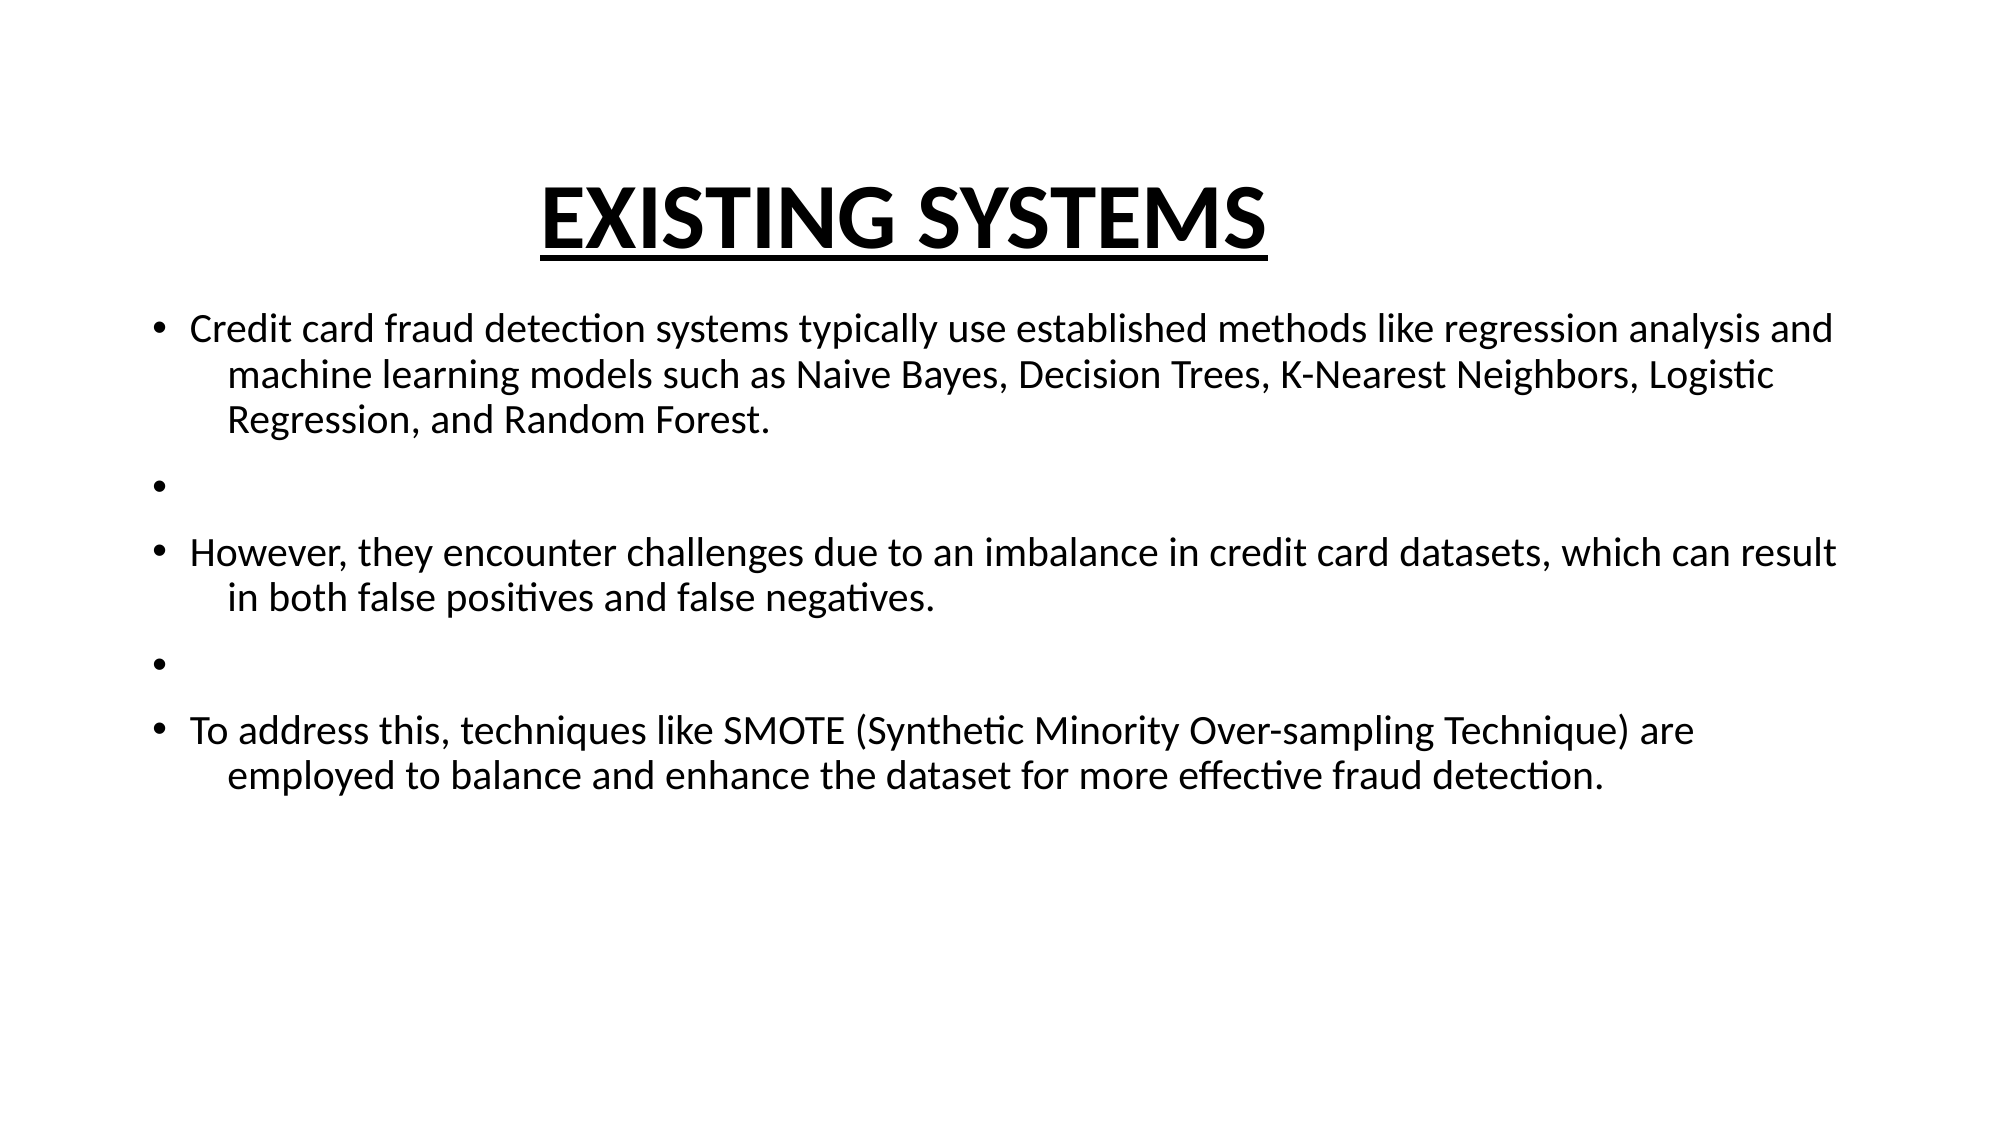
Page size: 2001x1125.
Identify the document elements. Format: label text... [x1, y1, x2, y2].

list Credit card fraud detection systems typically use established methods like regression analysis and machine learning models such as Naive Bayes, Decision Trees, K-Nearest Neighbors, Logistic Regression, and Random Forest. However, they encounter challenges due to an imbalance in credit card datasets, which can result in both false positives and false negatives. To address this, techniques like SMOTE (Synthetic Minority Over-sampling Technique) are employed to balance and enhance the dataset for more effective fraud detection. [137, 299, 1863, 1014]
title EXISTING SYSTEMS [137, 59, 1863, 278]
